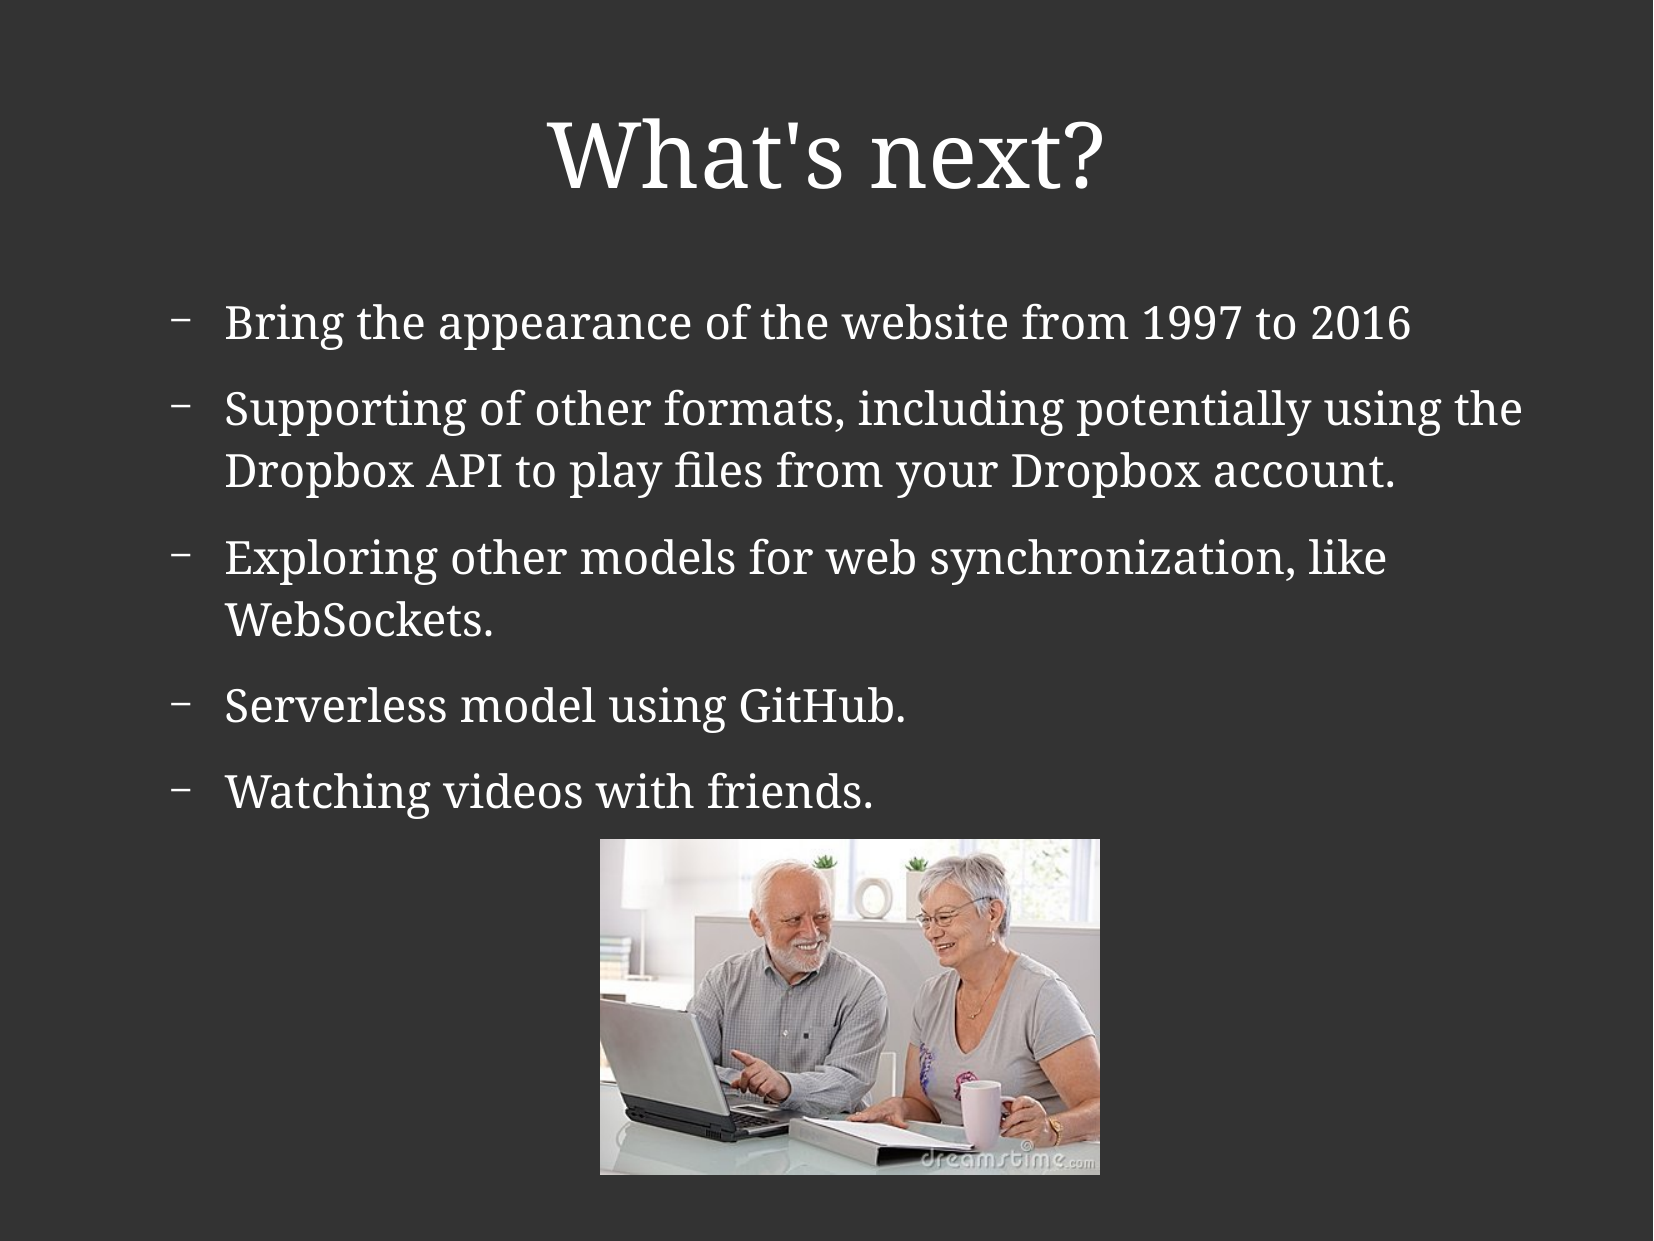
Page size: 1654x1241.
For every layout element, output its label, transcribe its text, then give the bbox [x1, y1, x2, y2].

title What's next? [82, 49, 1571, 257]
picture [600, 839, 1100, 1175]
list Bring the appearance of the website from 1997 to 2016 Supporting of other formats, including potentially using the Dropbox API to play files from your Dropbox account. Exploring other models for web synchronization, like WebSockets. Serverless model using GitHub. Watching videos with friends. [82, 290, 1571, 1010]
